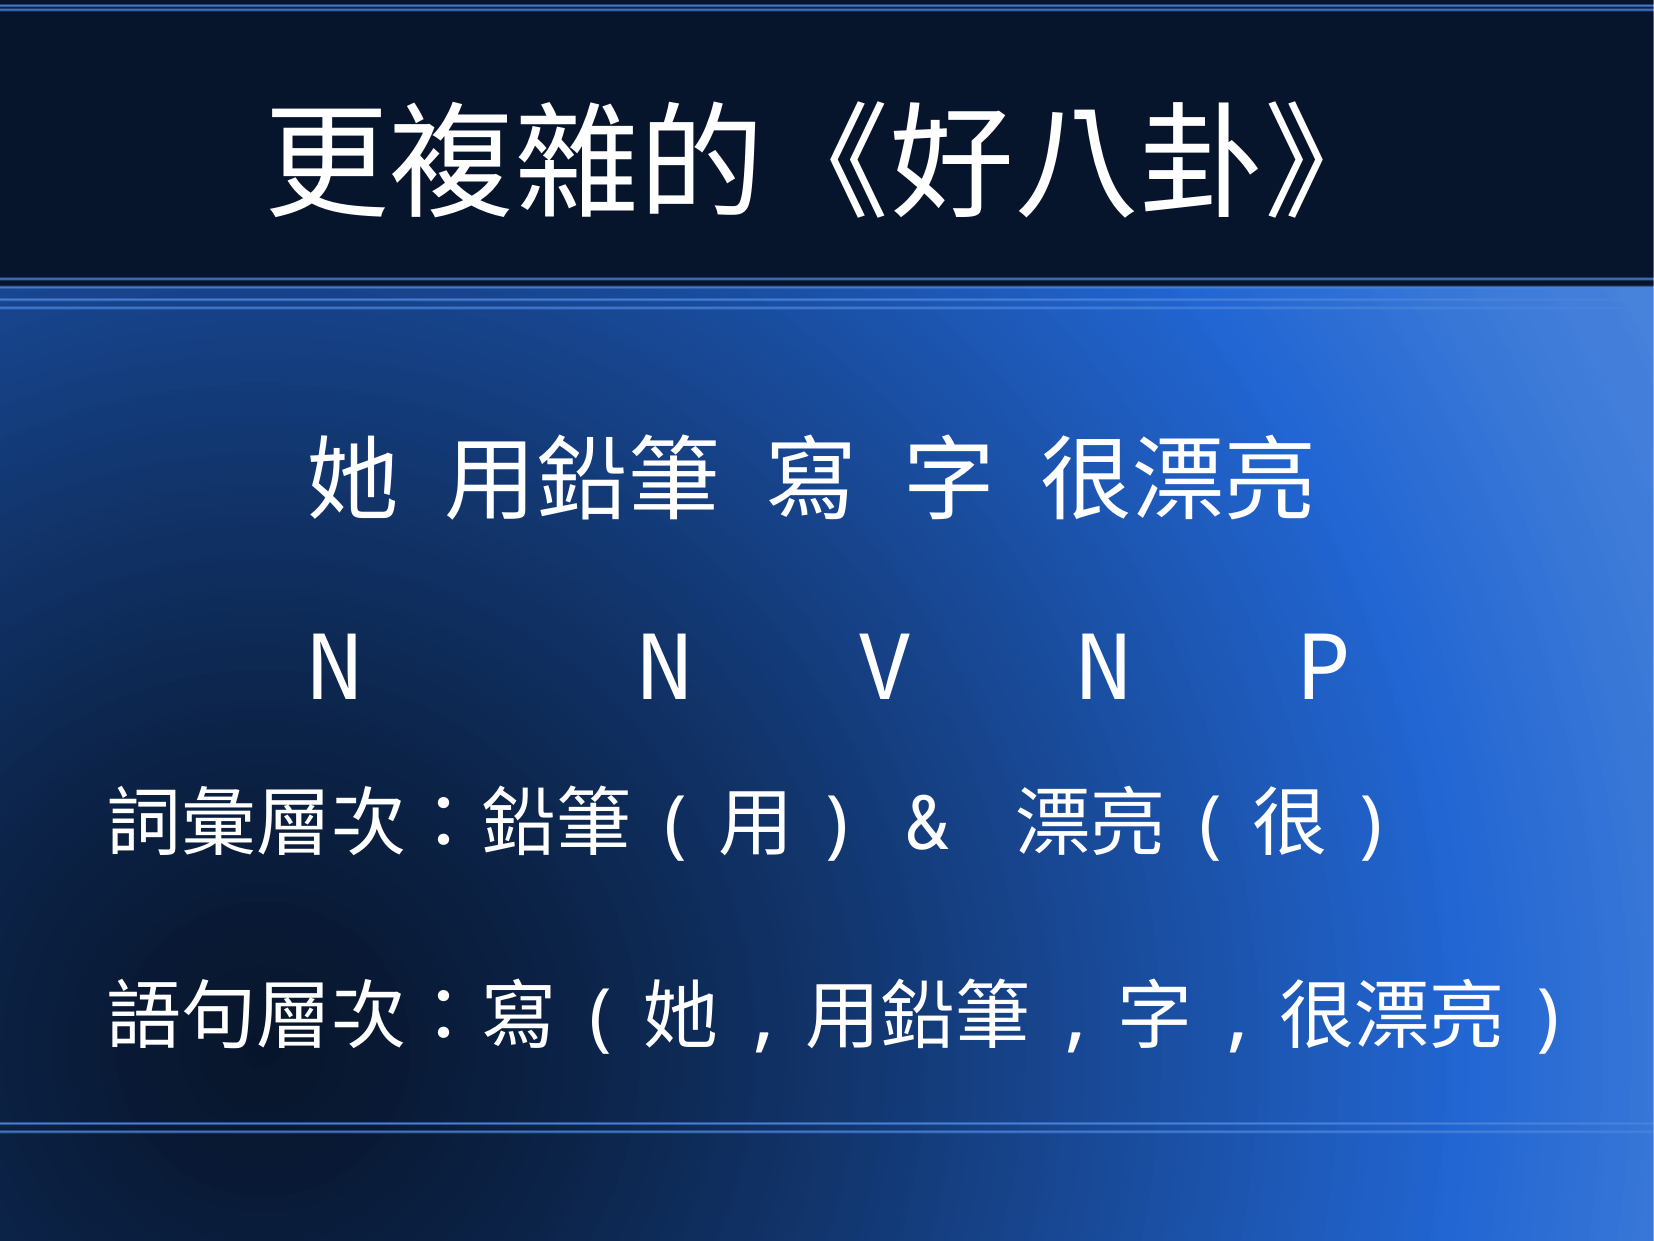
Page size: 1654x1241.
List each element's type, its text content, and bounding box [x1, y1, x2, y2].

picture [0, 0, 1654, 1241]
title 更複雜的《好八卦》 [82, 49, 1571, 257]
text_box 詞彙層次：鉛筆(用) & 漂亮(很) 語句層次：寫(她,用鉛筆,字,很漂亮) [106, 707, 1586, 1158]
list 她 用鉛筆 寫 字 很漂亮 N N V N P [307, 339, 1406, 707]
